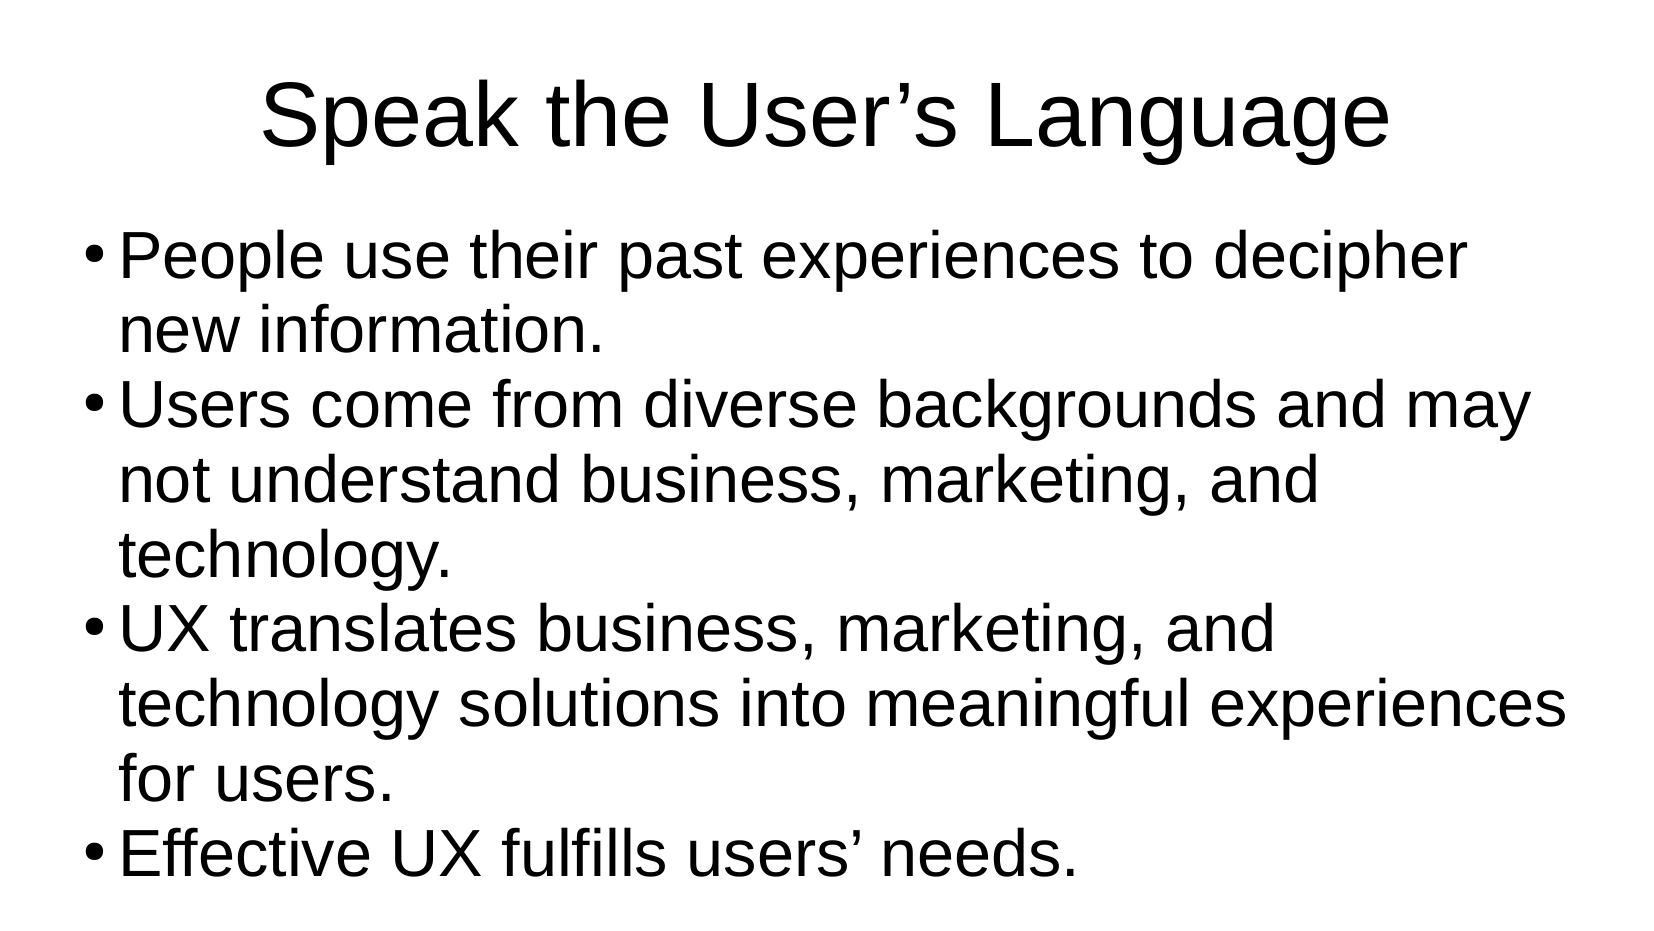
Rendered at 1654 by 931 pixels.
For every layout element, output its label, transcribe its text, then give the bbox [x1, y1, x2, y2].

subtitle People use their past experiences to decipher new information. Users come from diverse backgrounds and may not understand business, marketing, and technology. UX translates business, marketing, and technology solutions into meaningful experiences for users. Effective UX fulfills users’ needs. [82, 217, 1571, 891]
title Speak the User’s Language [82, 37, 1571, 193]
